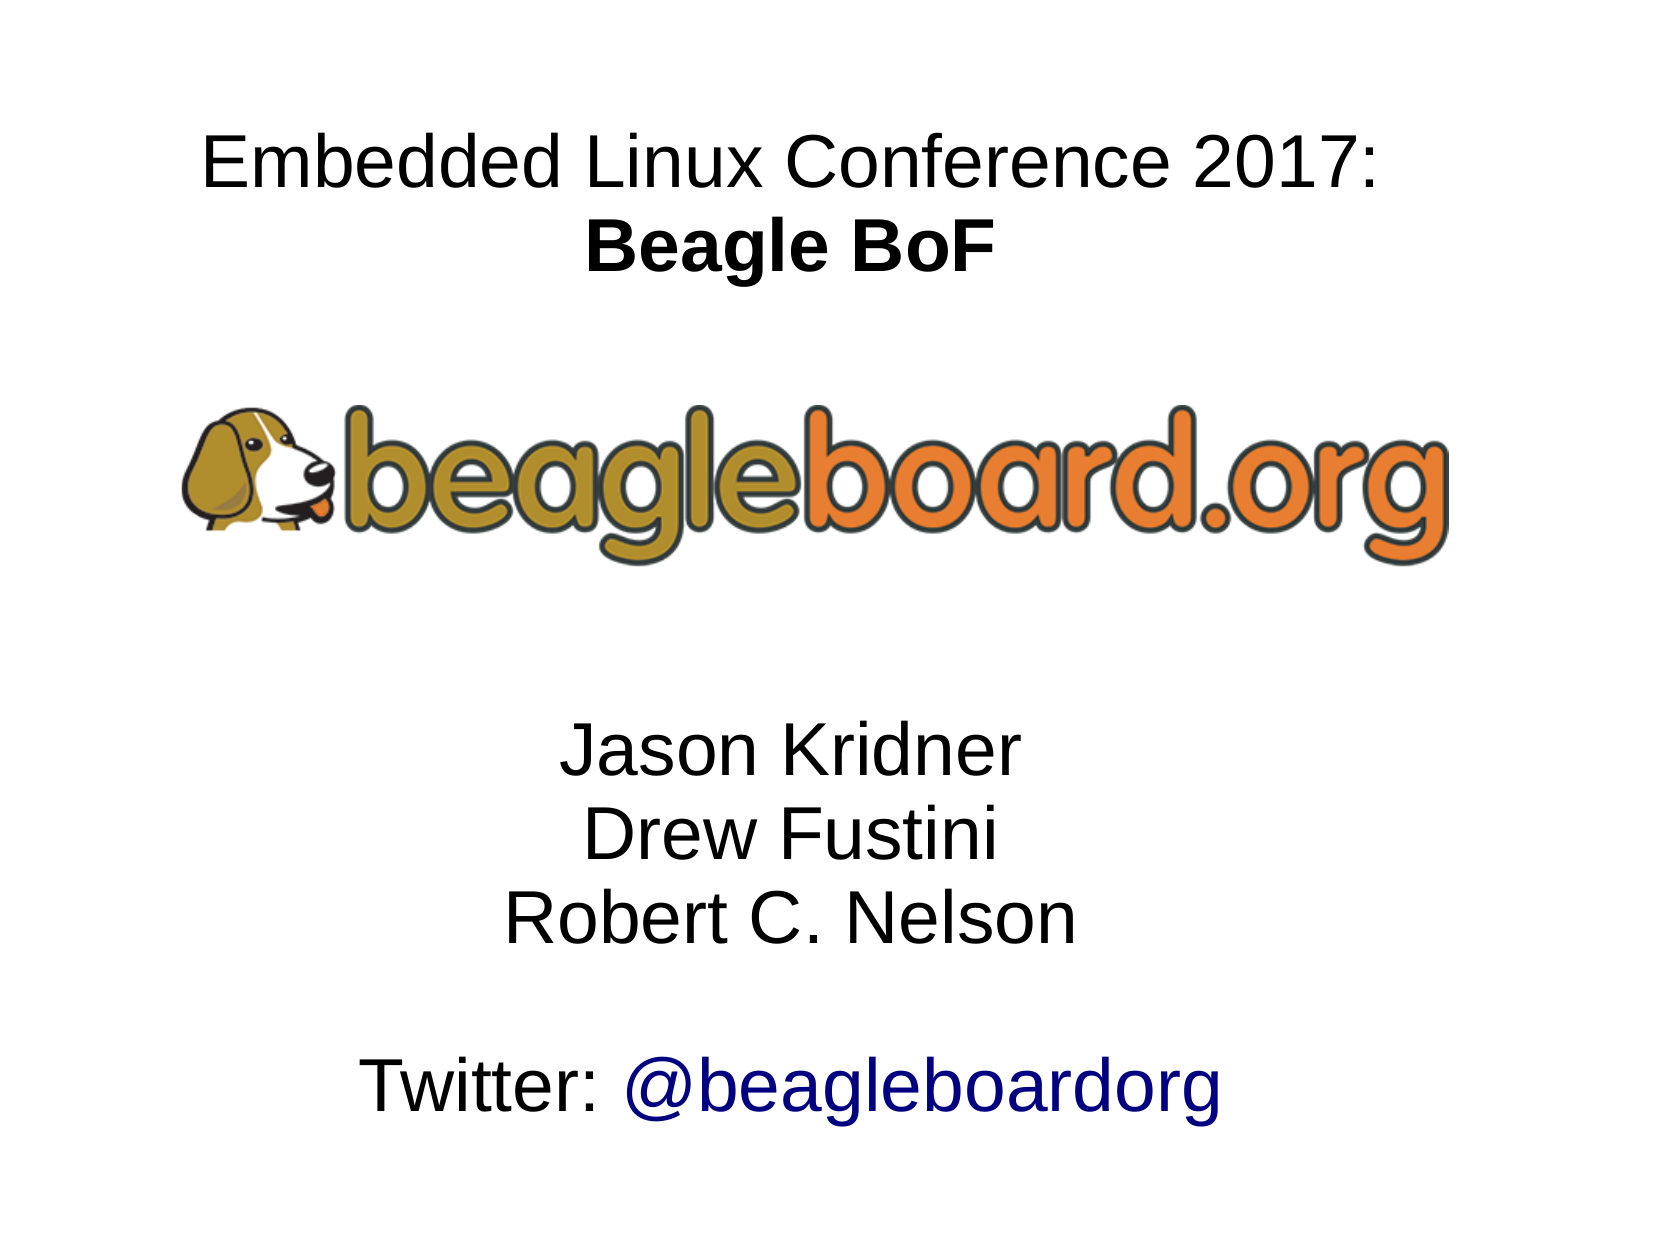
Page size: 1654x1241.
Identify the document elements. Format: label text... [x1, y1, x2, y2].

picture [177, 405, 185, 570]
text_box Embedded Linux Conference 2017: Beagle BoF Jason Kridner Drew Fustini Robert C. Nelson Twitter: @beagleboardorg [185, 28, 1654, 1219]
